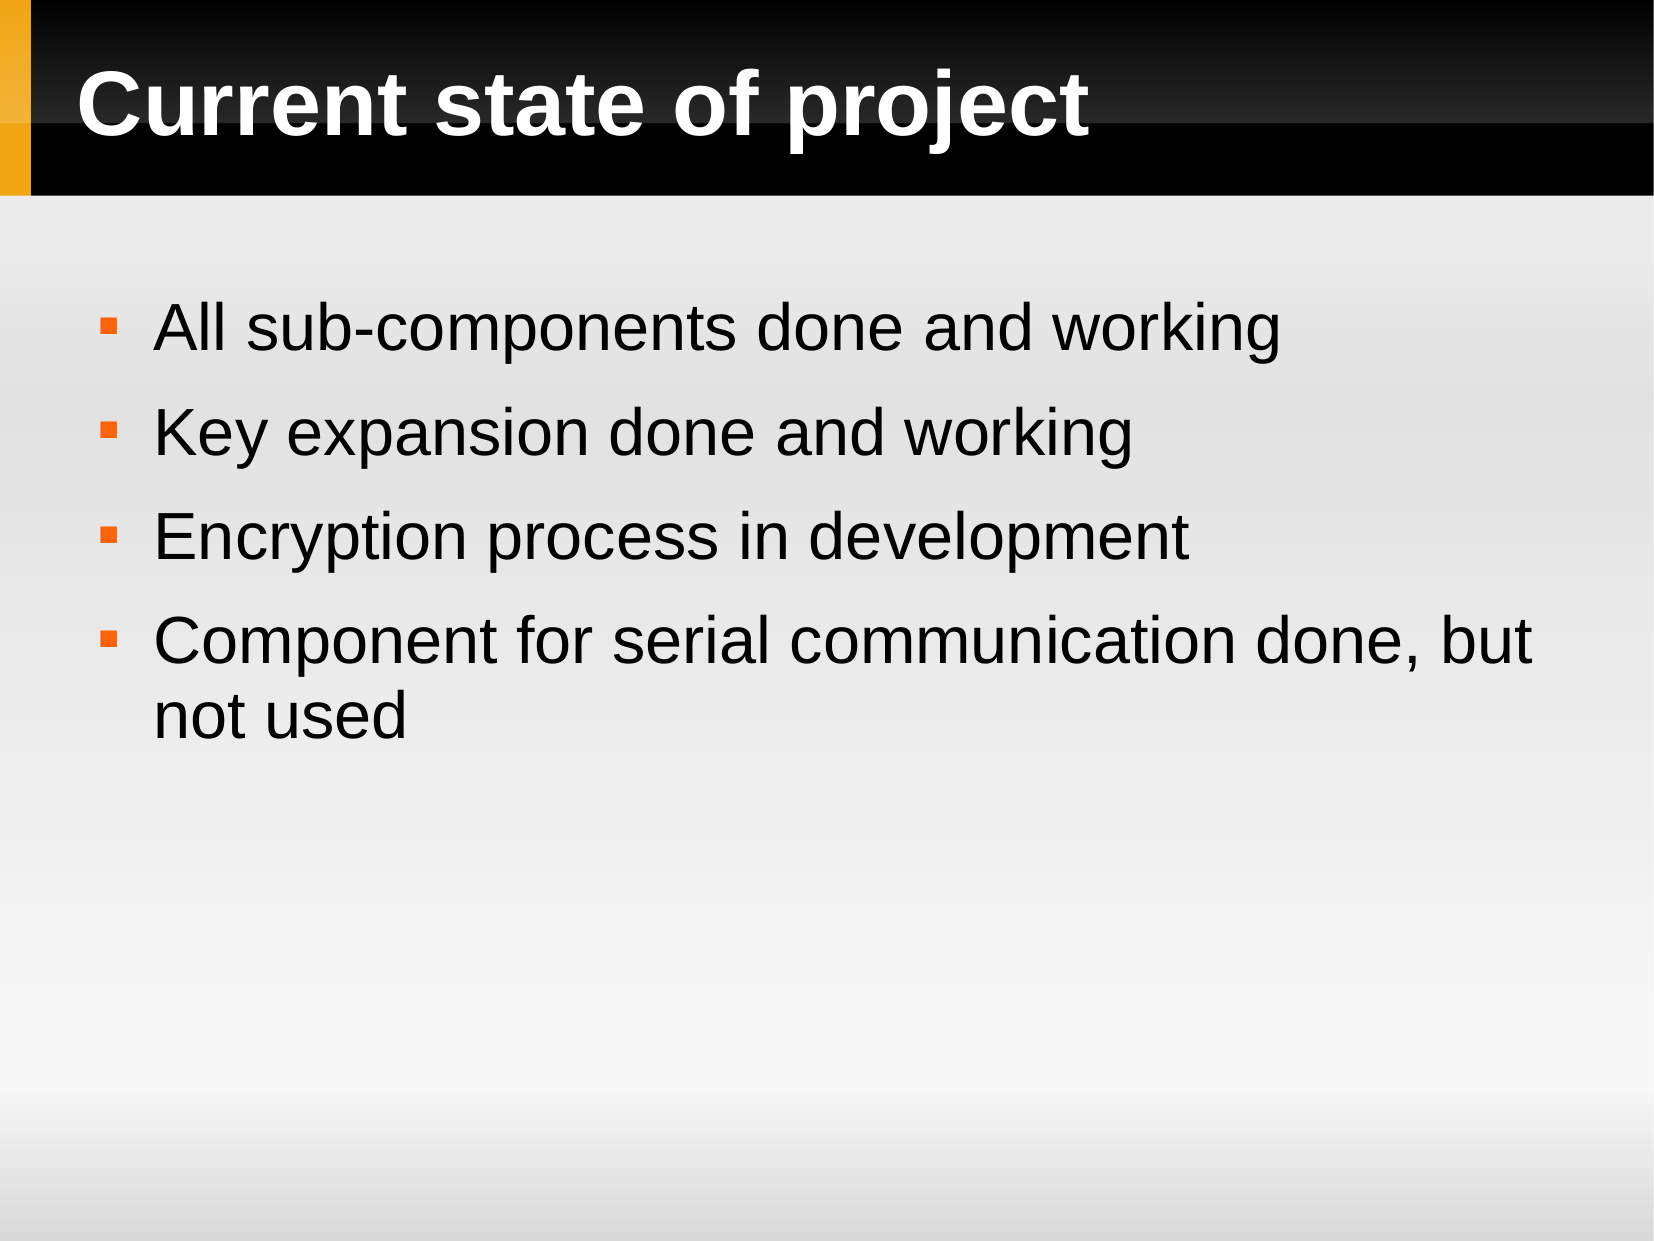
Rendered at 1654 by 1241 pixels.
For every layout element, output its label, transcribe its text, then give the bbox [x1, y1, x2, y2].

picture [0, 0, 1654, 1241]
list All sub-components done and working Key expansion done and working Encryption process in development Component for serial communication done, but not used [82, 290, 1571, 1109]
title Current state of project [76, 0, 1565, 208]
